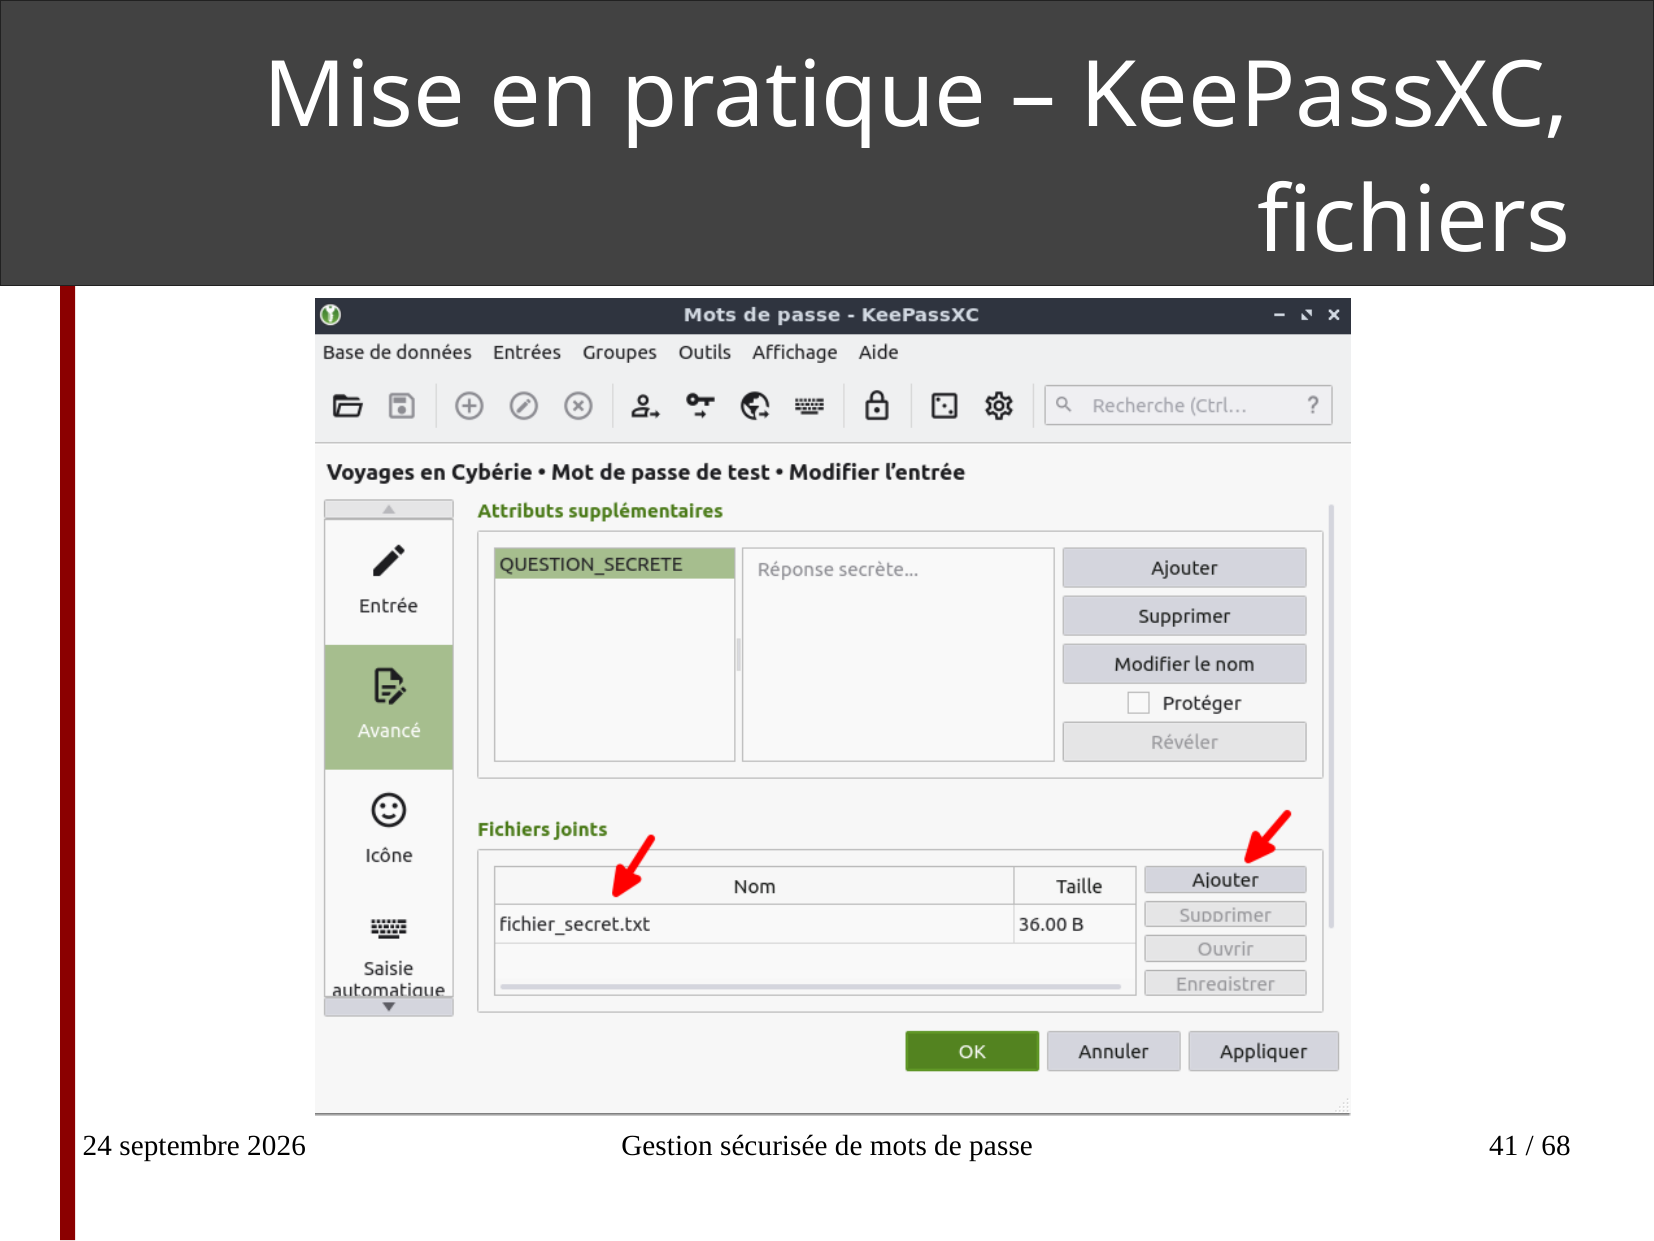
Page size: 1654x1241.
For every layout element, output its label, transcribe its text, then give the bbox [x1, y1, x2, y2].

title Mise en pratique – KeePassXC, fichiers [82, 27, 1571, 279]
picture [315, 298, 1351, 1113]
